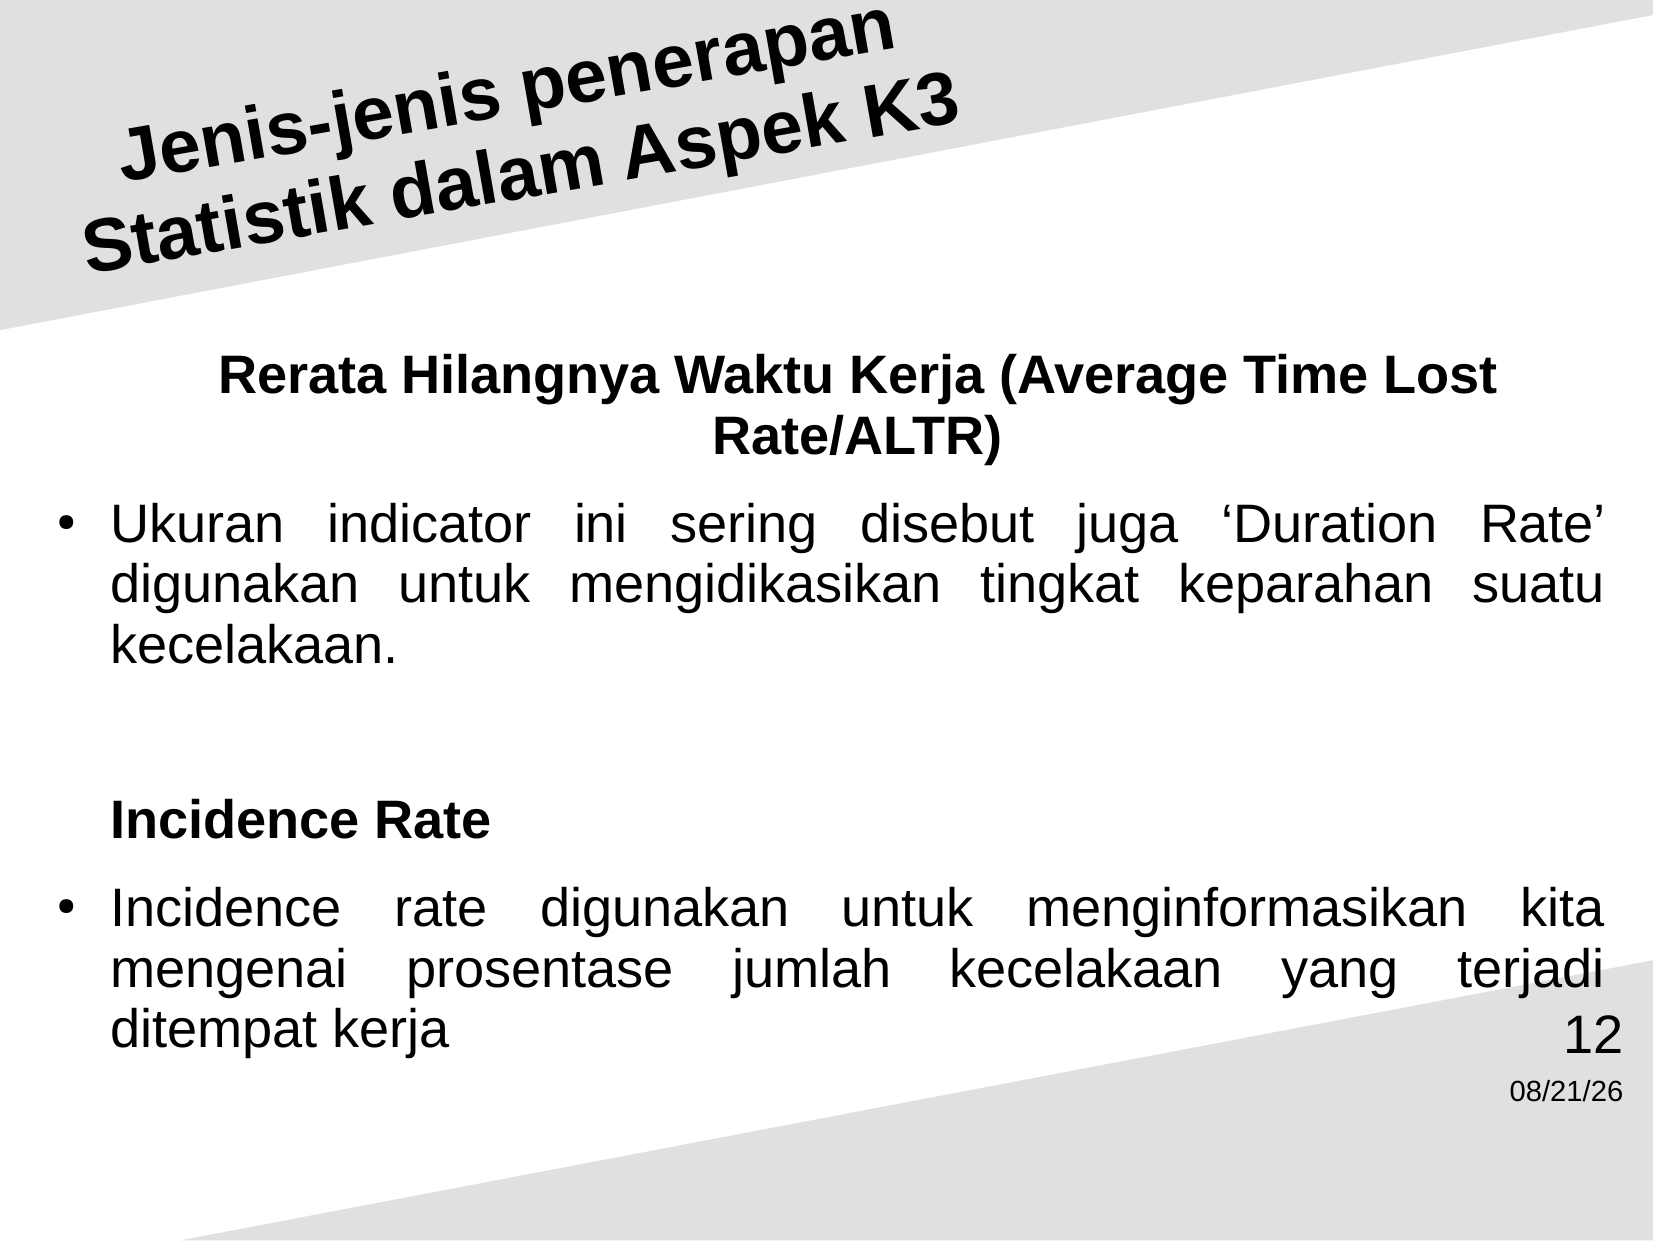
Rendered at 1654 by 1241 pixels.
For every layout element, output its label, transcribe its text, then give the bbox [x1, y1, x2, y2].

list Rerata Hilangnya Waktu Kerja (Average Time Lost Rate/ALTR) Ukuran indicator ini sering disebut juga ‘Duration Rate’ digunakan untuk mengidikasikan tingkat keparahan suatu kecelakaan. Incidence Rate Incidence rate digunakan untuk menginformasikan kita mengenai prosentase jumlah kecelakaan yang terjadi ditempat kerja [45, 345, 1606, 1065]
text_box Jenis-jenis penerapan Statistik dalam Aspek K3 [45, 0, 1141, 301]
